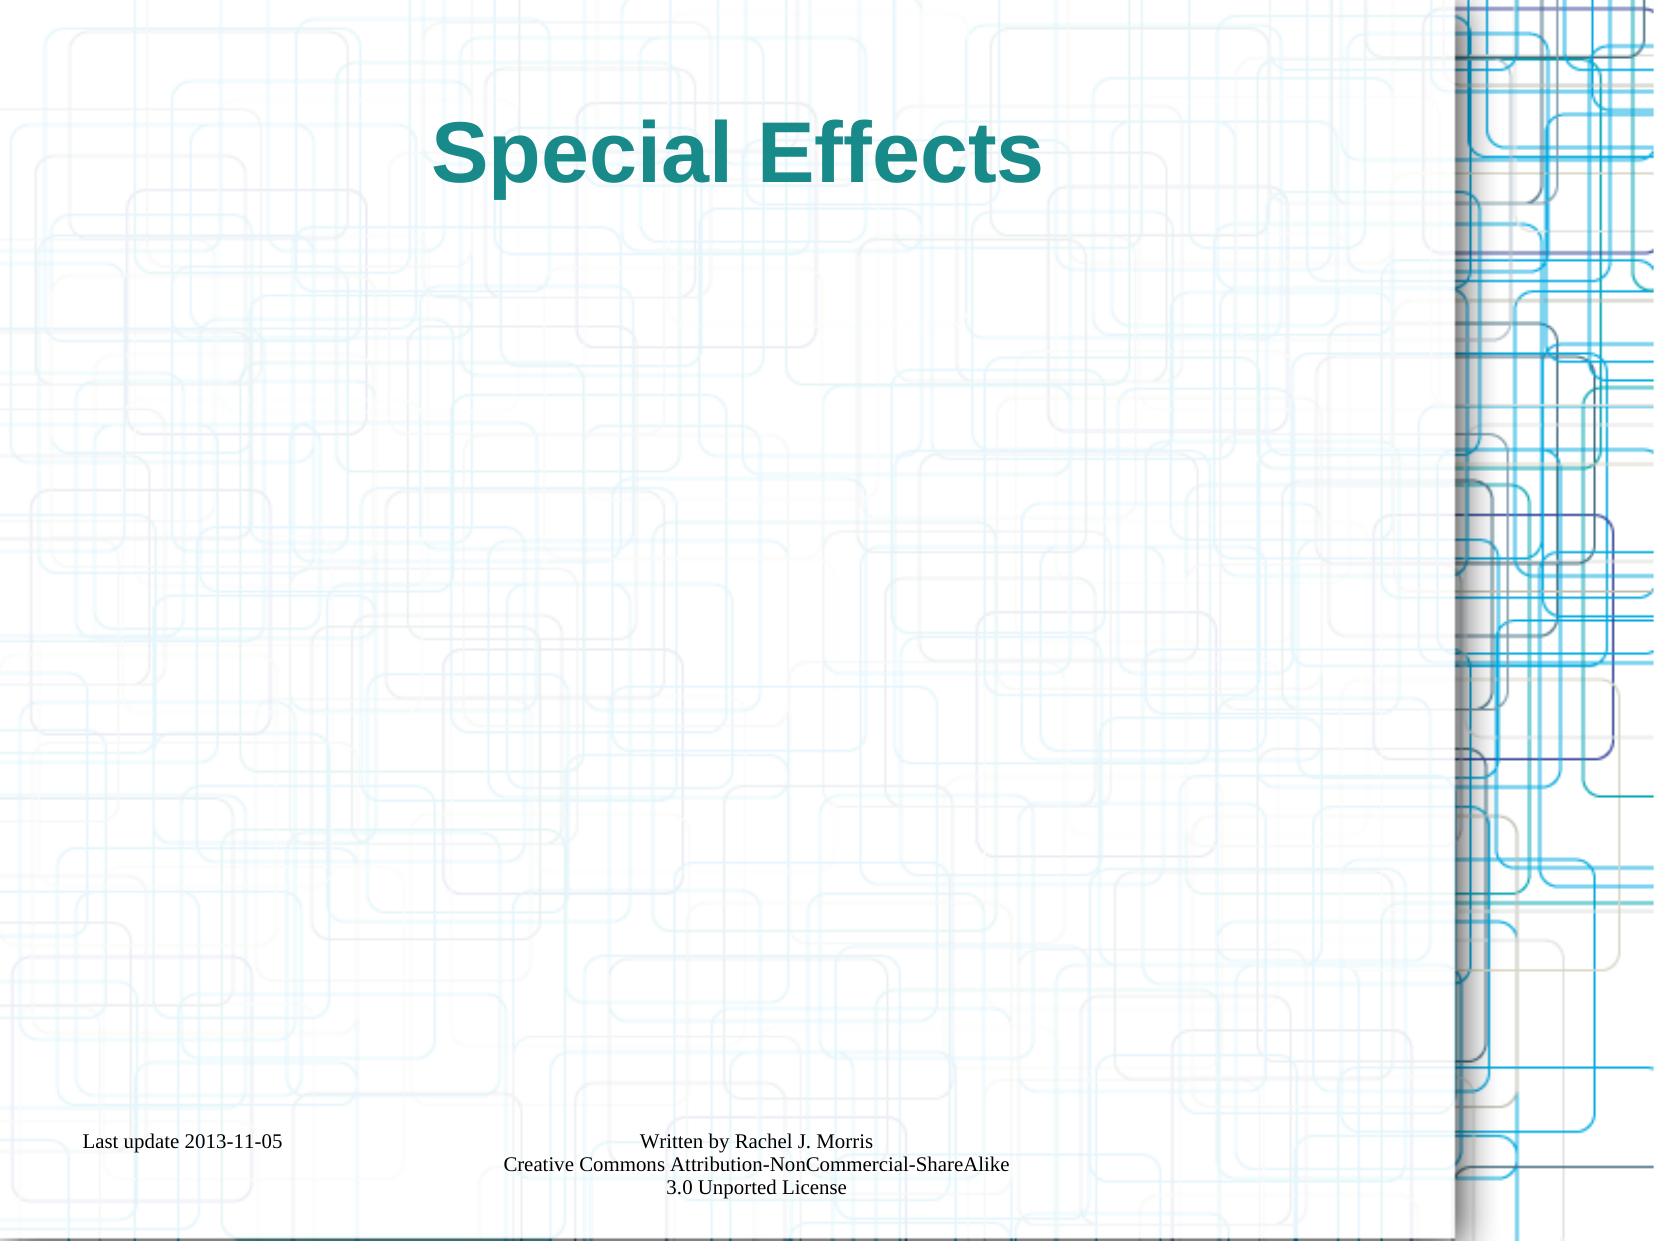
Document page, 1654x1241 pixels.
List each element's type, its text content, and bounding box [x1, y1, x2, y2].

title Special Effects [59, 49, 1418, 257]
picture [0, 0, 1654, 1241]
